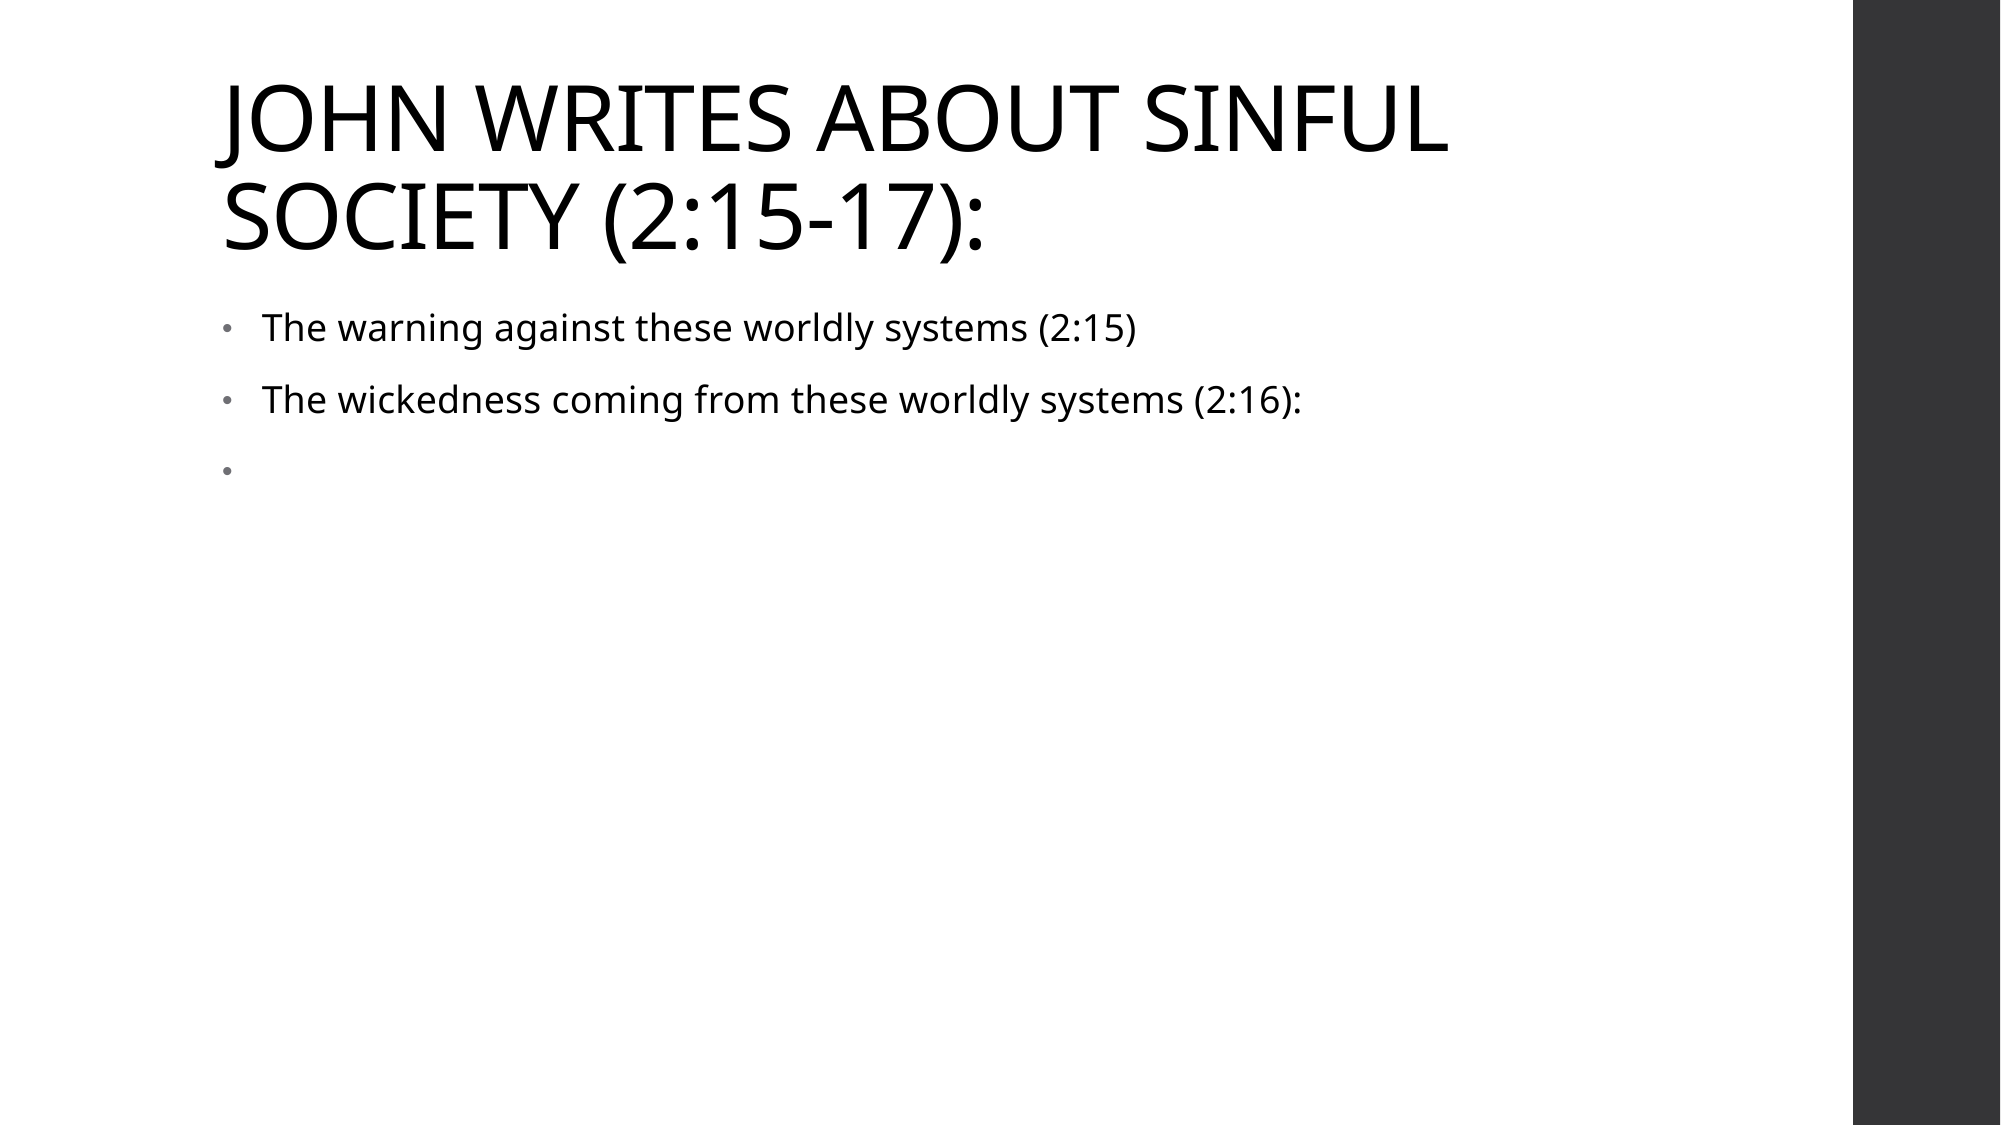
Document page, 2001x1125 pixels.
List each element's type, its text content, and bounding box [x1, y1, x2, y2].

title JOHN WRITES ABOUT SINFUL SOCIETY (2:15-17): [206, 60, 1797, 278]
list The warning against these worldly systems (2:15) The wickedness coming from these worldly systems (2:16): [206, 299, 1617, 1014]
